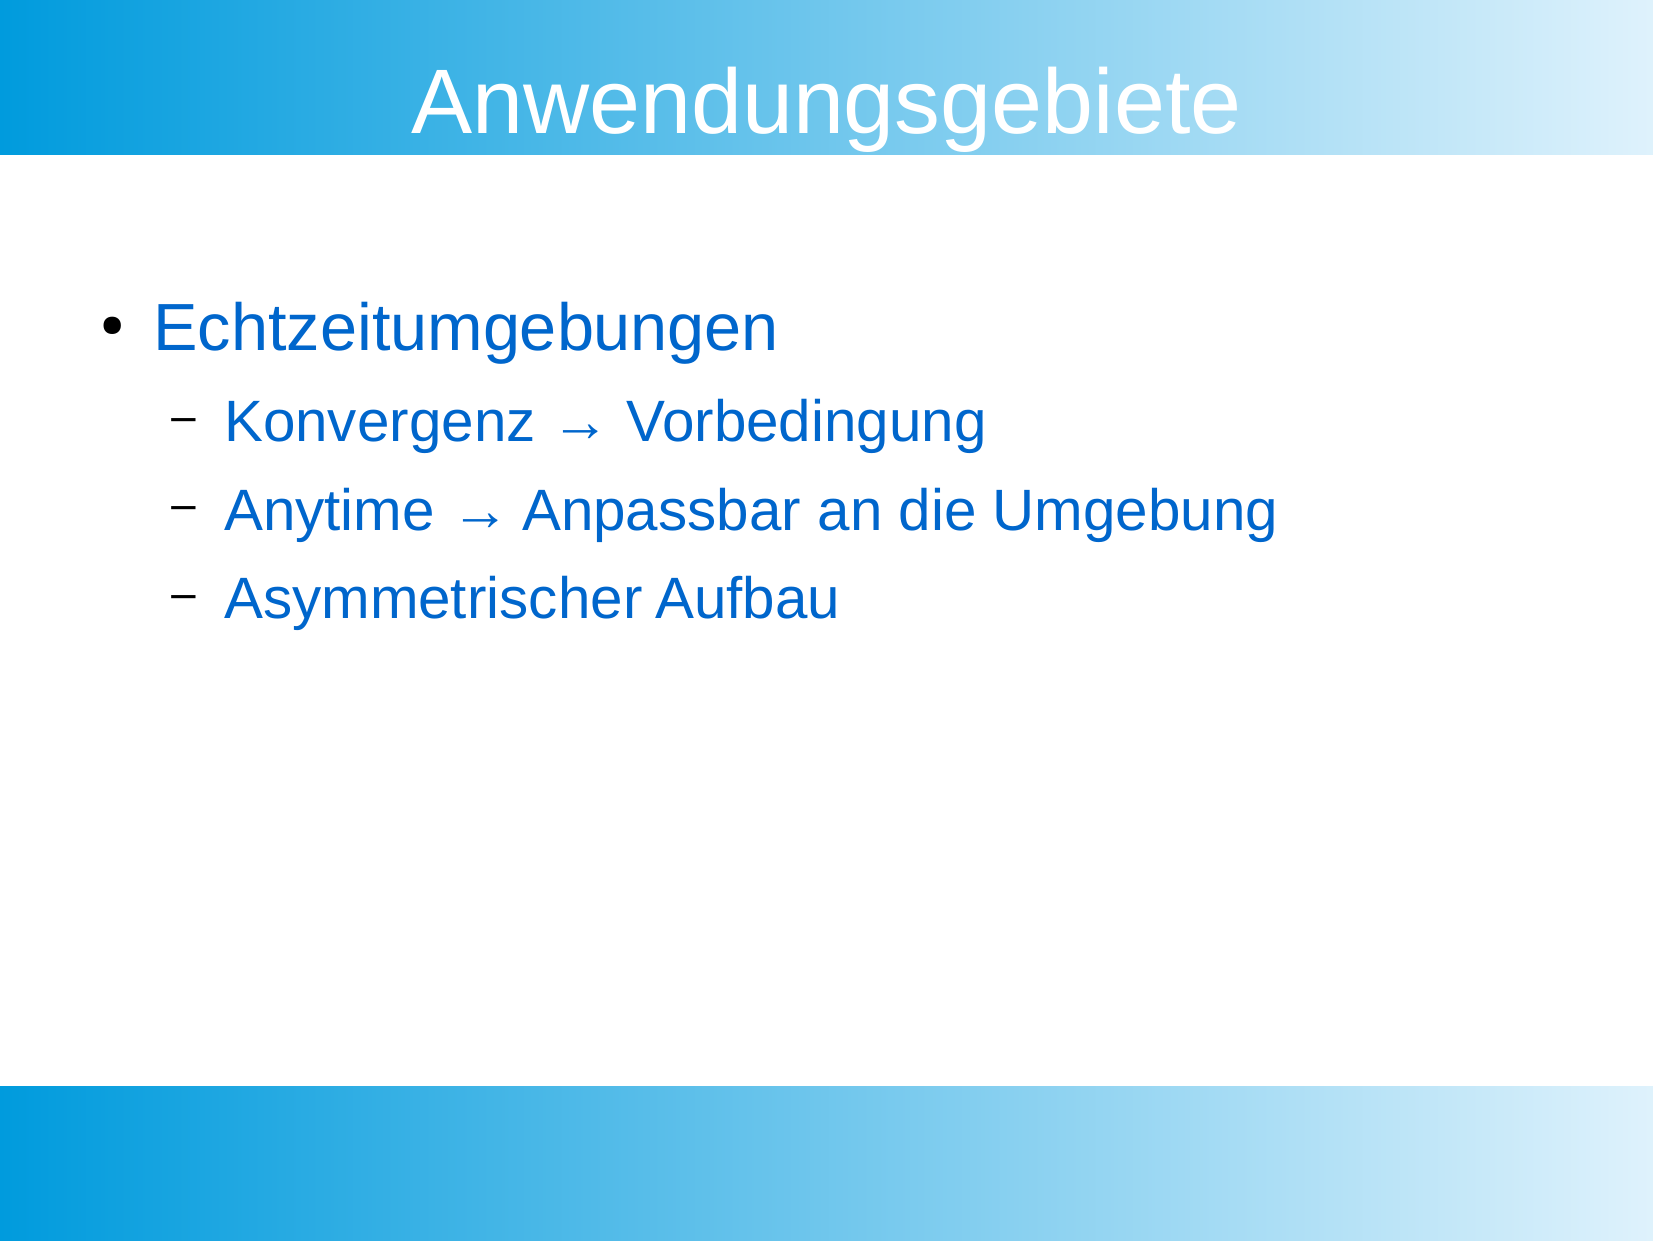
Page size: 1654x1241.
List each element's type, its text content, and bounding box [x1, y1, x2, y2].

title Anwendungsgebiete [82, 49, 1571, 155]
list Echtzeitumgebungen Konvergenz → Vorbedingung Anytime → Anpassbar an die Umgebung Asymmetrischer Aufbau [82, 290, 1571, 1010]
